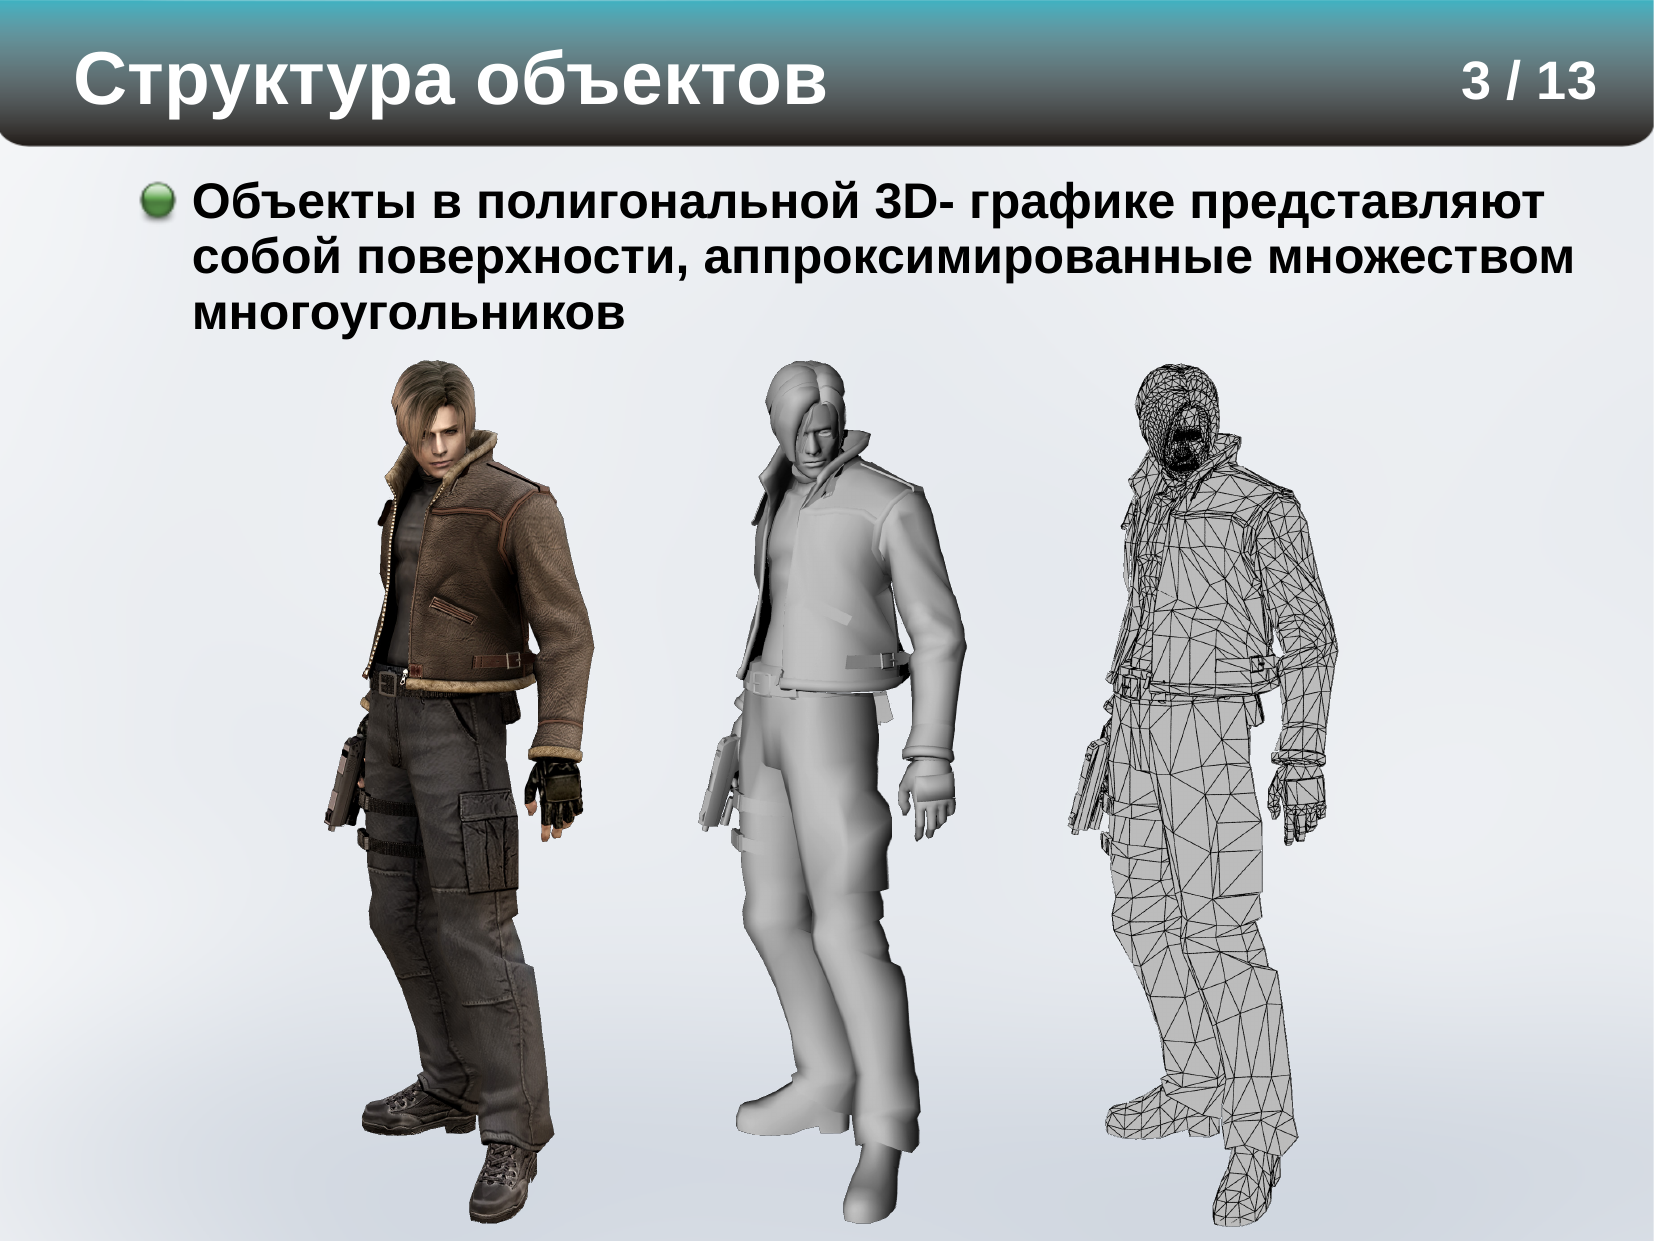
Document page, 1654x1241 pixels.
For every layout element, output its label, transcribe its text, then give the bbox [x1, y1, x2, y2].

text_box <number> / 13 [1446, 42, 1654, 179]
text_box Структура объектов [59, 29, 1418, 129]
picture [0, 0, 1654, 1241]
text_box Объекты в полигональной 3D- графике представляют собой поверхности, аппроксимированные множеством многоугольников [118, 165, 1595, 348]
